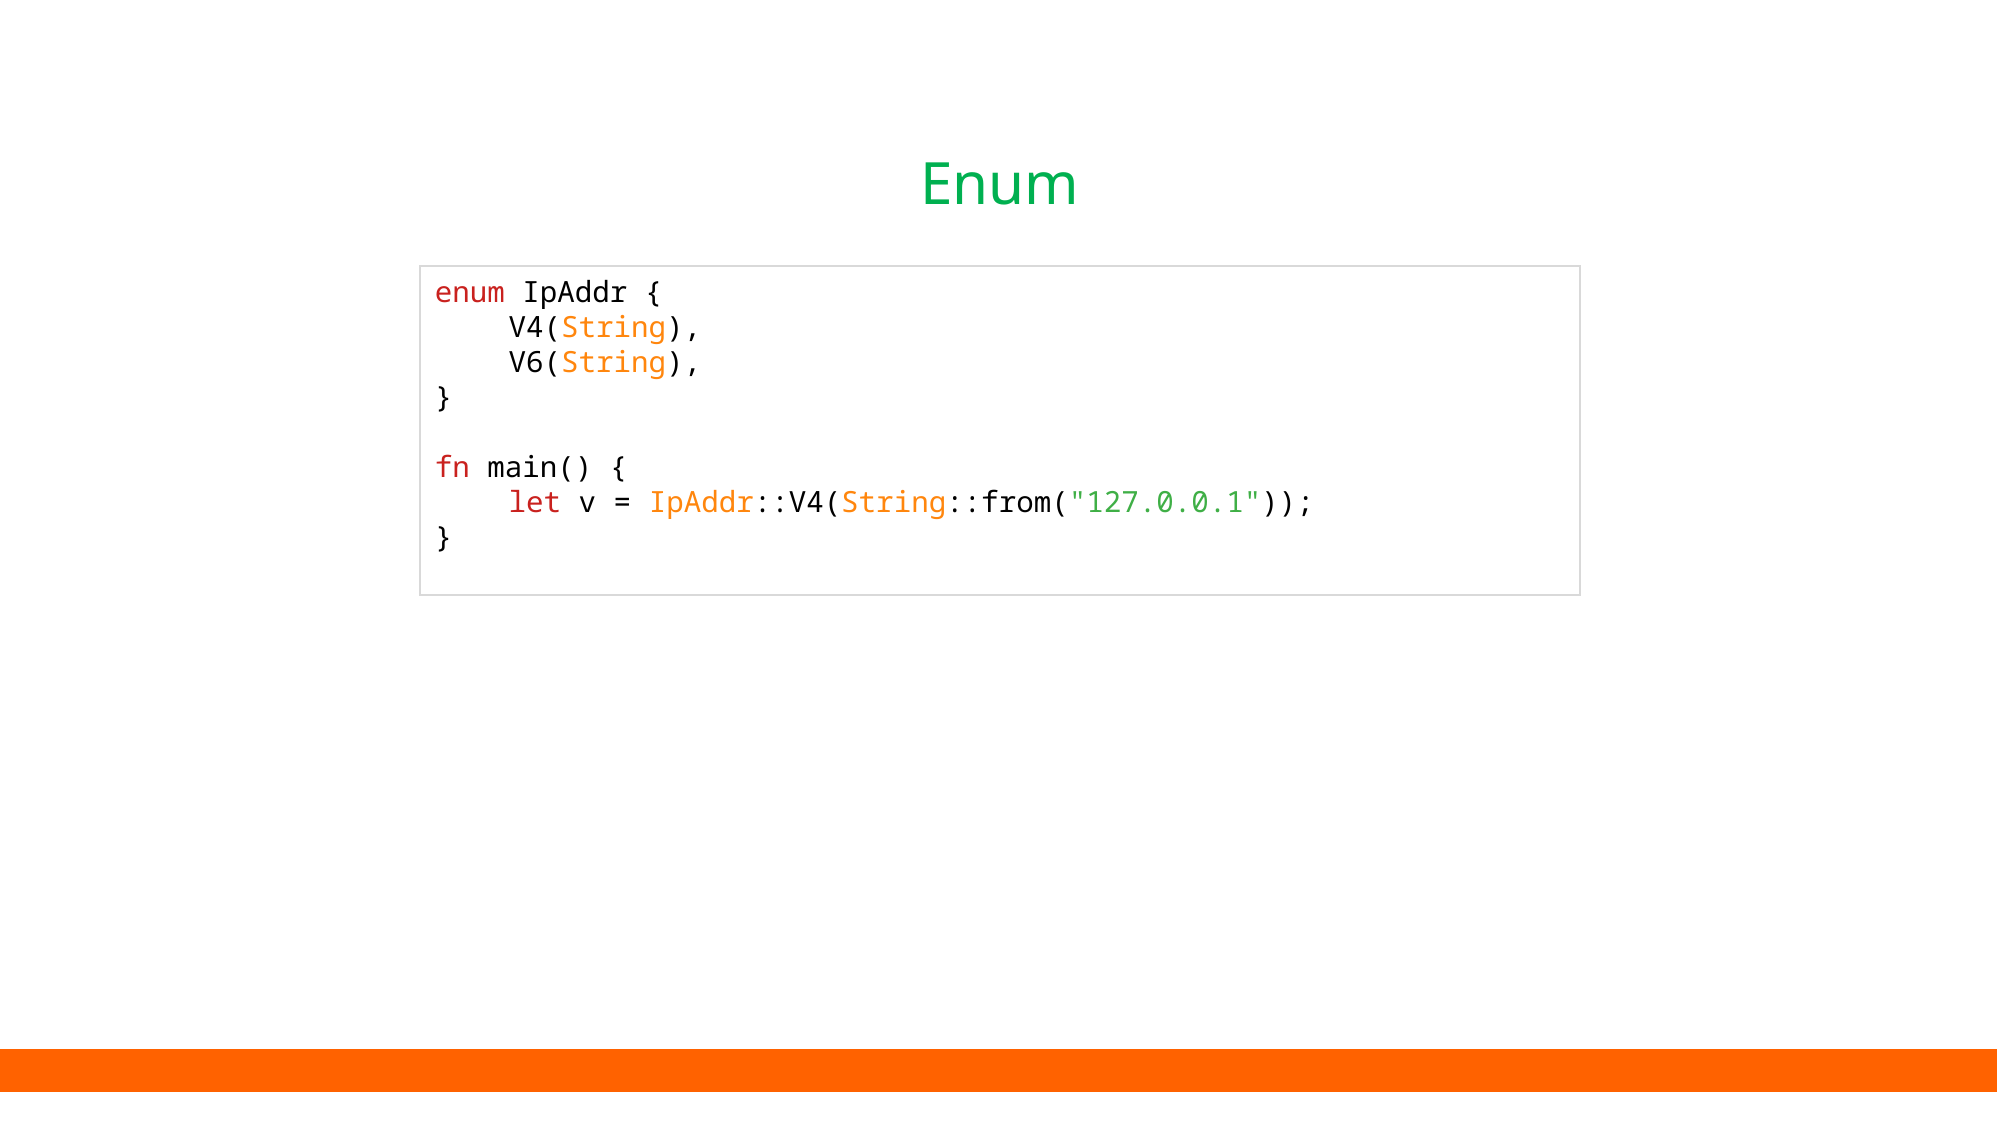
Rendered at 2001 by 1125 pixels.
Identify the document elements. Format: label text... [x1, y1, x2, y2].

text_box [0, 1049, 1997, 1092]
list Enum [420, 146, 1580, 237]
text_box enum IpAddr { V4(String), V6(String), } fn main() { let v = IpAddr::V4(String::from("127.0.0.1")); } [419, 265, 1581, 596]
